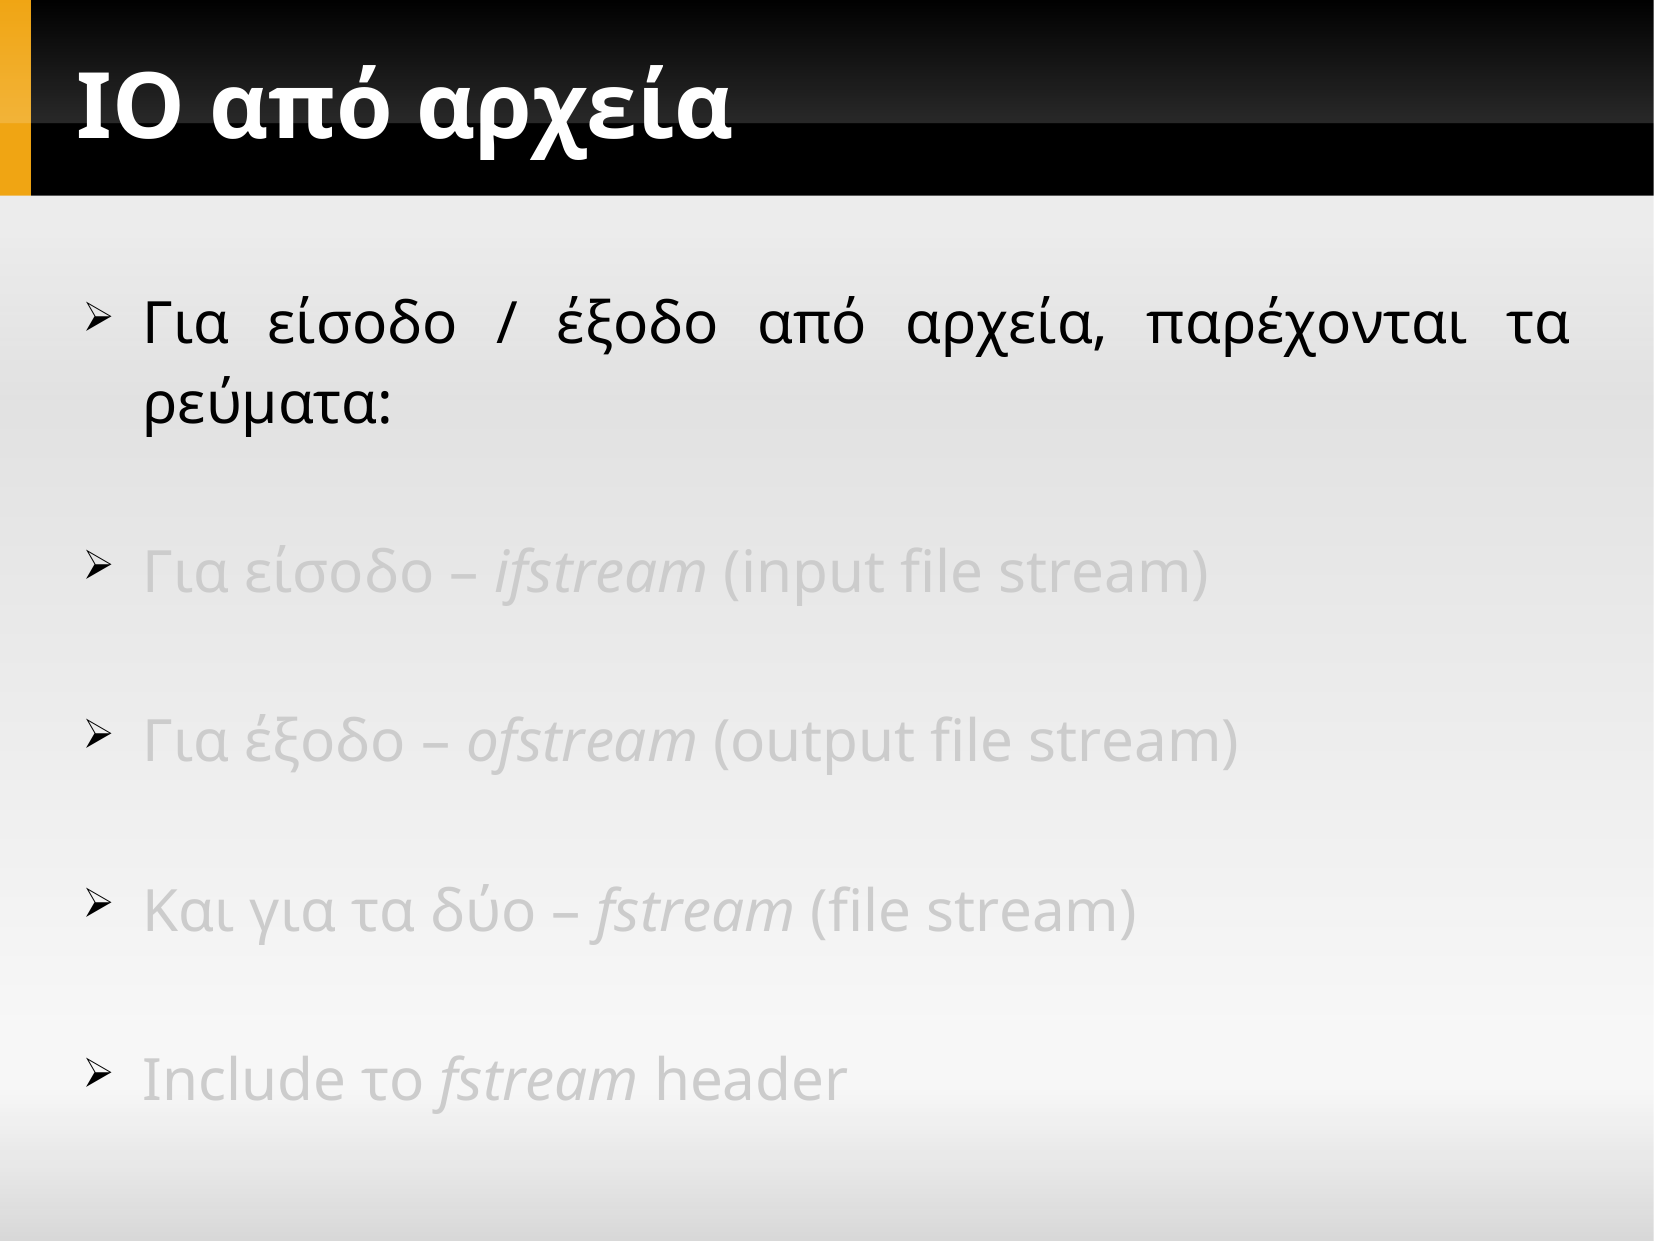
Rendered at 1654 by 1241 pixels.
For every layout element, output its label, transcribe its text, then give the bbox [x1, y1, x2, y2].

picture [0, 0, 1654, 1241]
title IO από αρχεία [76, 0, 1565, 208]
subtitle Για είσοδο / έξοδο από αρχεία, παρέχονται τα ρεύματα: Για είσοδο – ifstream (input file stream) Για έξοδο – ofstream (output file stream) Και για τα δύο – fstream (file stream) Include το fstream header [82, 297, 1571, 1102]
